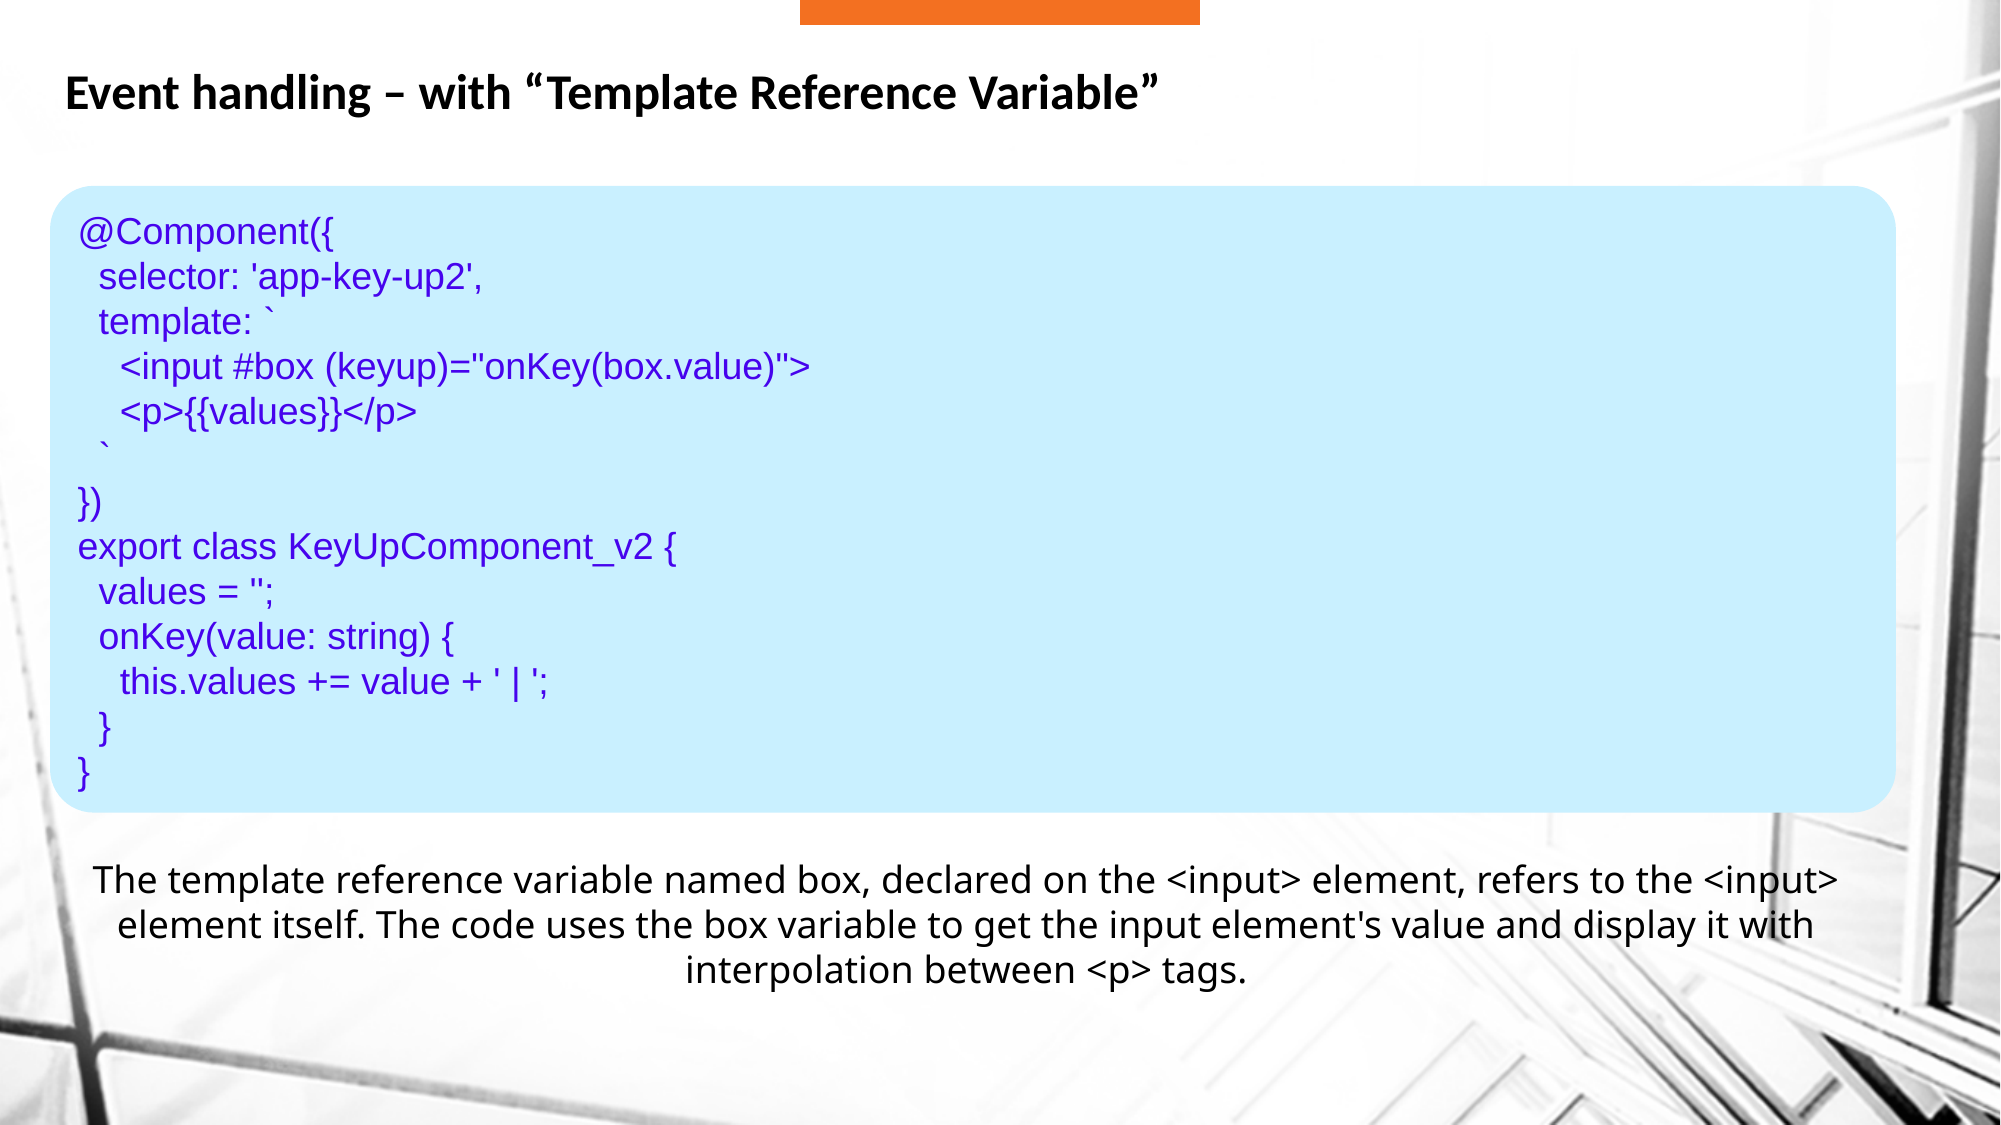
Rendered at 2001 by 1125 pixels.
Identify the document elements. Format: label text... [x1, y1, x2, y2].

text_box The template reference variable named box, declared on the <input> element, refers to the <input> element itself. The code uses the box variable to get the input element's value and display it with interpolation between <p> tags. [38, 849, 1896, 999]
text_box @Component({ selector: 'app-key-up2', template: ` <input #box (keyup)="onKey(box.value)"> <p>{{values}}</p> ` }) export class KeyUpComponent_v2 { values = ''; onKey(value: string) { this.values += value + ' | '; } } [50, 185, 1896, 813]
title Event handling – with “Template Reference Variable” [50, 63, 1951, 150]
